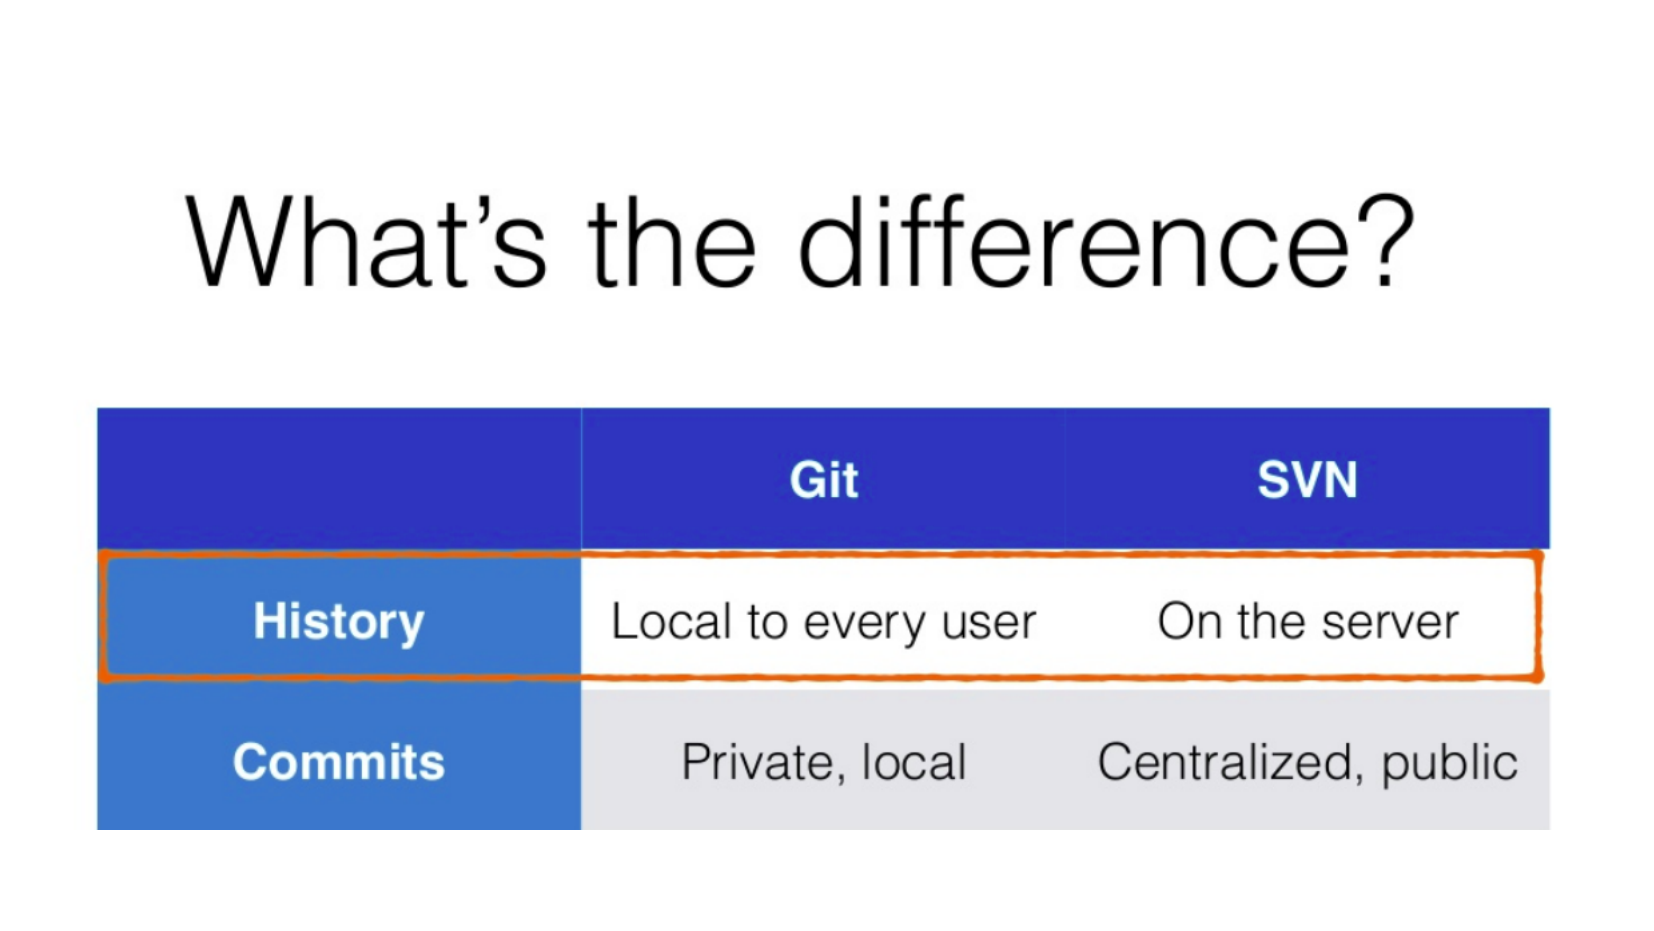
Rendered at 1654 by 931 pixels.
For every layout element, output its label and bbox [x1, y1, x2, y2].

picture [71, 174, 1560, 830]
